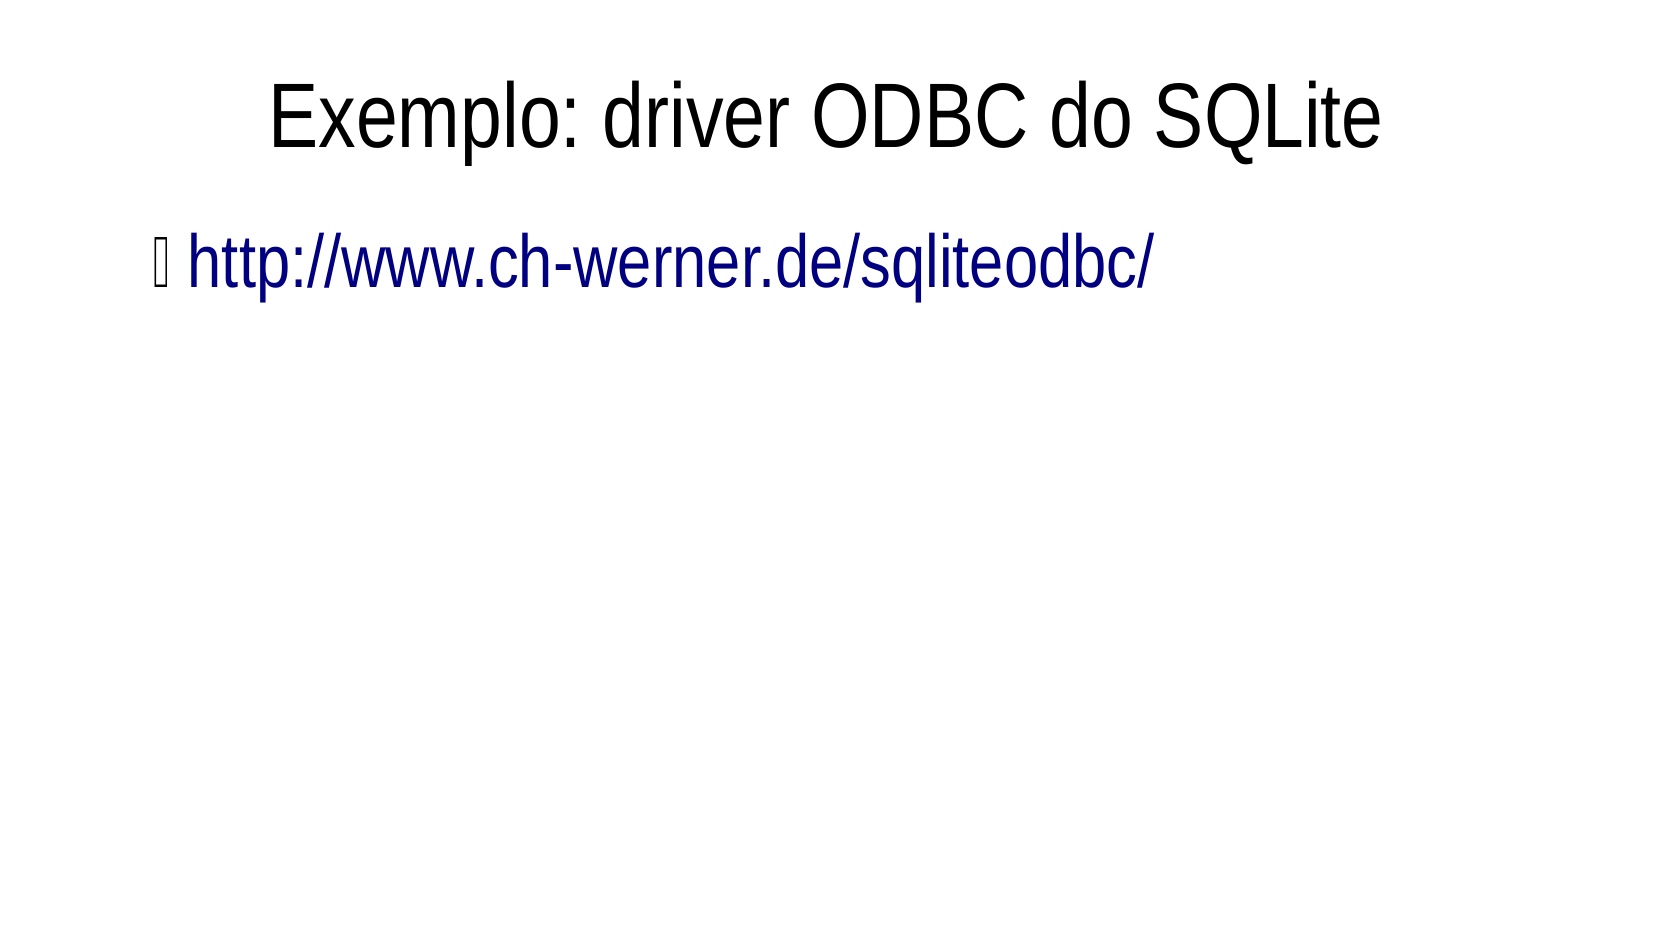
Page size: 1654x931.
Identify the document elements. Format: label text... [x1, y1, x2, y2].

list 🔗 http://www.ch-werner.de/sqliteodbc/ [82, 217, 1571, 293]
title Exemplo: driver ODBC do SQLite [82, 37, 1571, 193]
